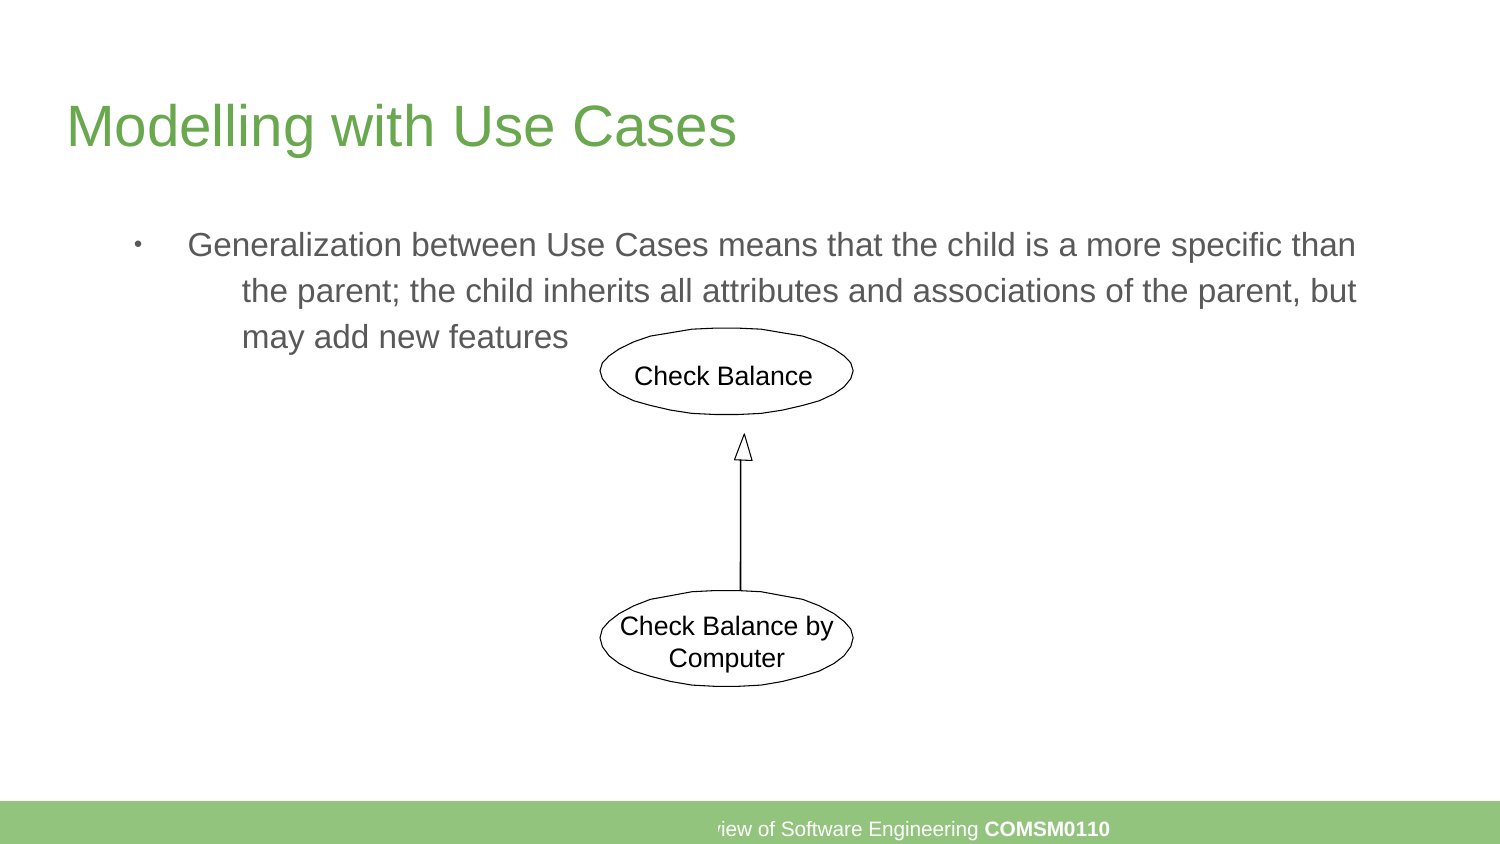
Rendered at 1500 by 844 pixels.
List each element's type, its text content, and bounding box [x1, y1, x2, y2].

text_box [844, 621, 854, 656]
text_box [640, 673, 814, 687]
text_box [600, 621, 609, 656]
text_box Check Balance by Computer [609, 609, 844, 673]
title Modelling with Use Cases [51, 72, 1449, 167]
text_box [627, 590, 826, 609]
text_box [600, 328, 854, 415]
list Generalization between Use Cases means that the child is a more specific than the parent; the child inherits all attributes and associations of the parent, but may add new features [76, 202, 1378, 732]
text_box Check Balance [618, 359, 829, 391]
